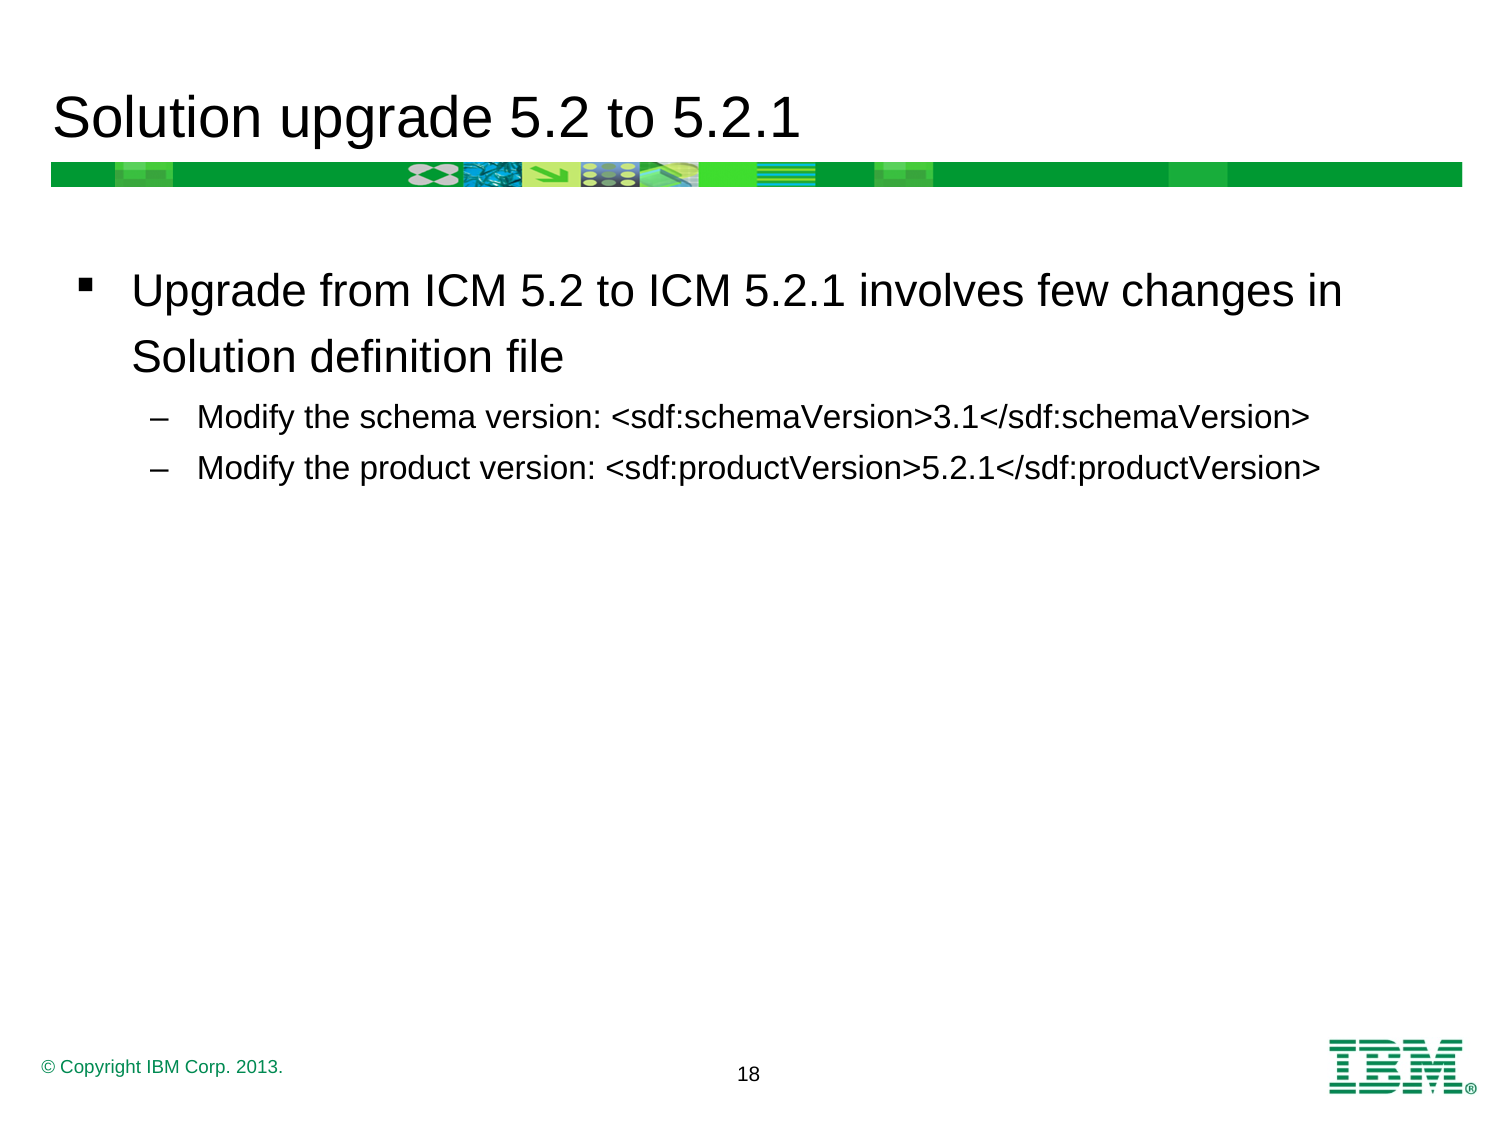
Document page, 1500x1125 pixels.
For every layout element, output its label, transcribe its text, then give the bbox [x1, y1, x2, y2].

picture [50, 161, 1463, 189]
picture [1327, 1037, 1479, 1096]
list Upgrade from ICM 5.2 to ICM 5.2.1 involves few changes in Solution definition file Modify the schema version: <sdf:schemaVersion>3.1</sdf:schemaVersion> Modify the product version: <sdf:productVersion>5.2.1</sdf:productVersion> [75, 262, 1426, 1006]
title Solution upgrade 5.2 to 5.2.1 [37, 45, 1388, 188]
